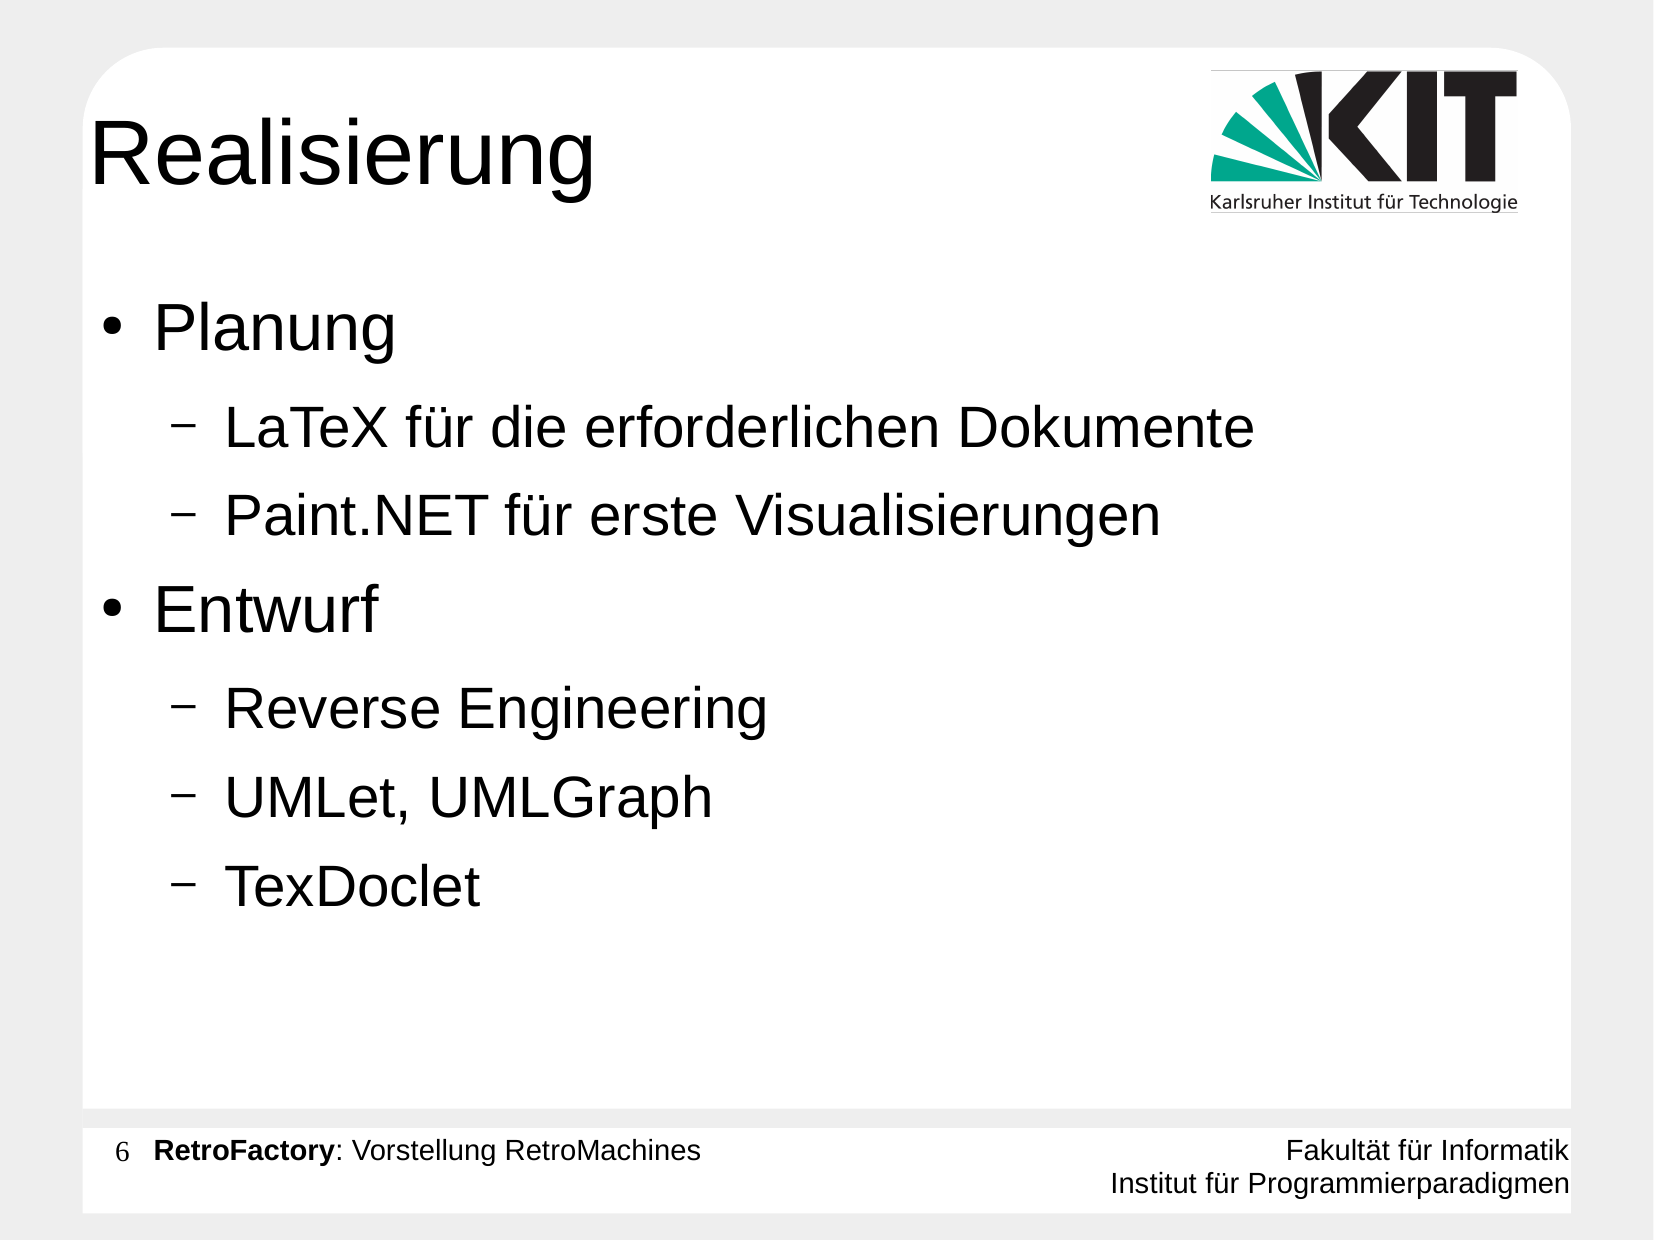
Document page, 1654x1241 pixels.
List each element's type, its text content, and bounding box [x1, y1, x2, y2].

title Realisierung [88, 49, 1329, 257]
picture [1329, 70, 1518, 213]
list Planung LaTeX für die erforderlichen Dokumente Paint.NET für erste Visualisierungen Entwurf Reverse Engineering UMLet, UMLGraph TexDoclet [82, 290, 1571, 1109]
